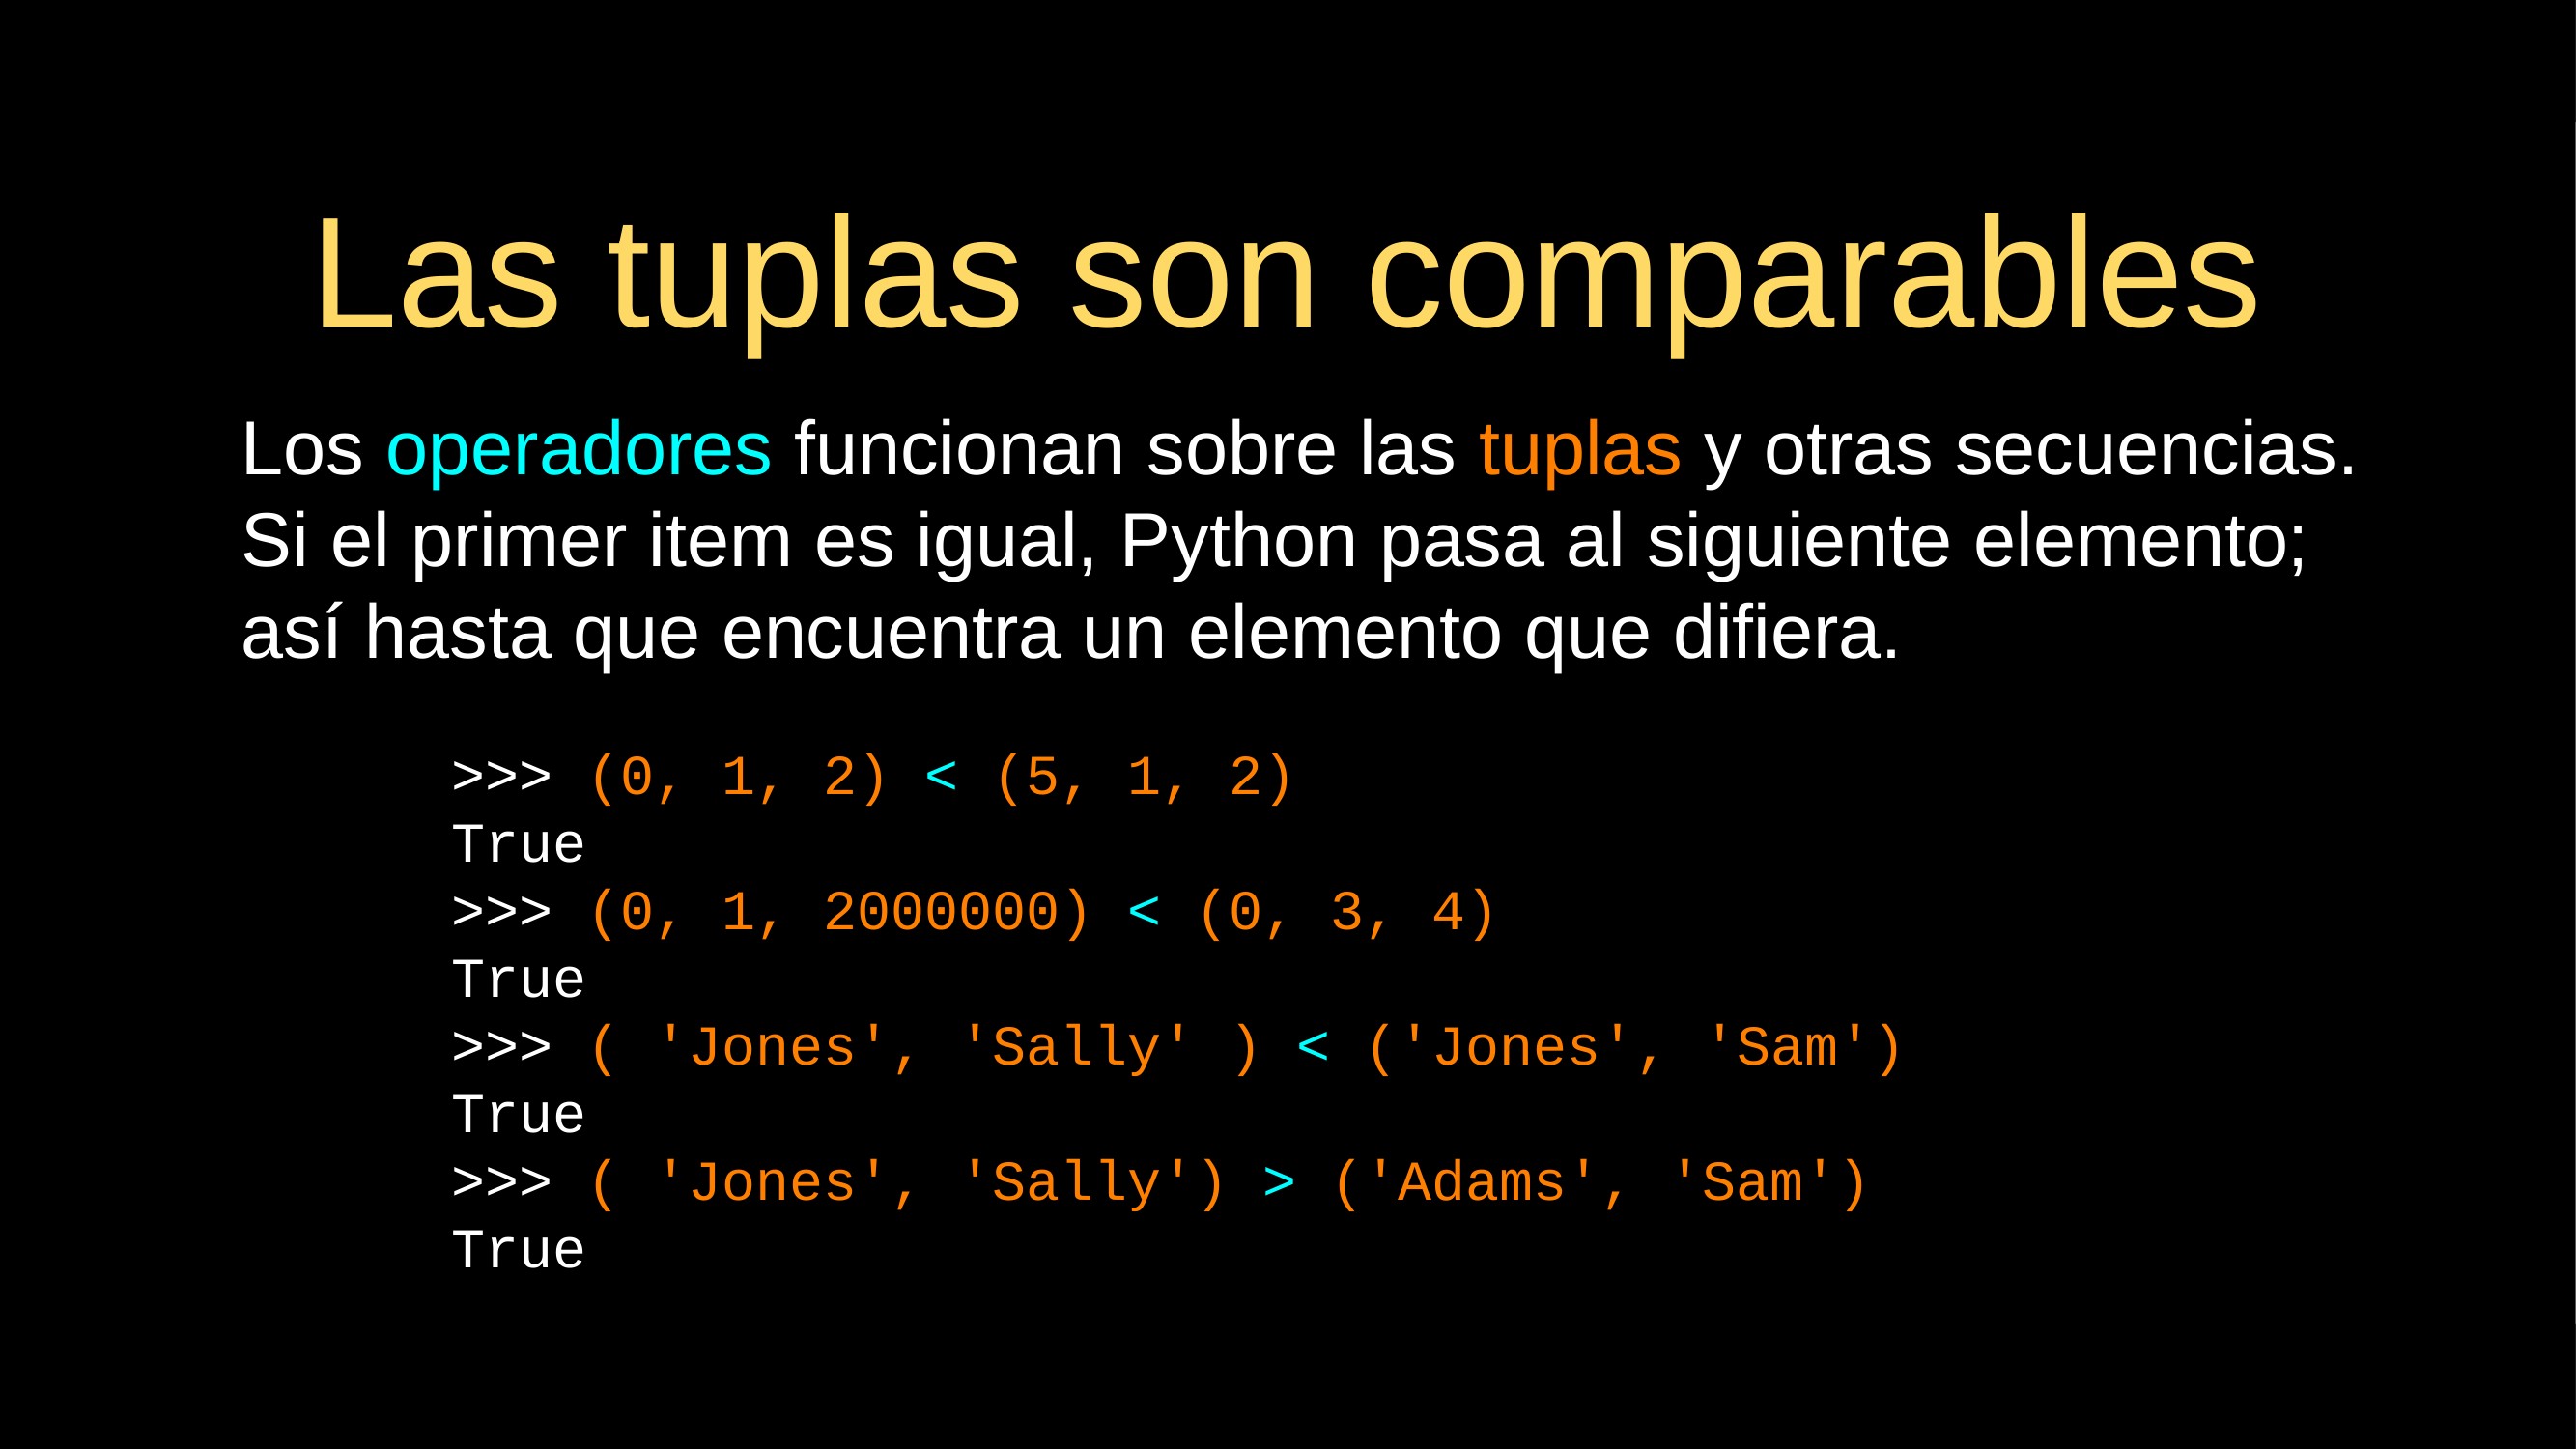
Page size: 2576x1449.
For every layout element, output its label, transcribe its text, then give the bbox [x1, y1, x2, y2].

text_box >>> (0, 1, 2) < (5, 1, 2) True >>> (0, 1, 2000000) < (0, 3, 4) True >>> ( 'Jones', 'Sally' ) < ('Jones', 'Sam') True >>> ( 'Jones', 'Sally') > ('Adams', 'Sam') True [451, 735, 2259, 1282]
list Los operadores funcionan sobre las tuplas y otras secuencias. Si el primer item es igual, Python pasa al siguiente elemento; así hasta que encuentra un elemento que difiera. [183, 412, 2391, 659]
title Las tuplas son comparables [183, 125, 2391, 403]
